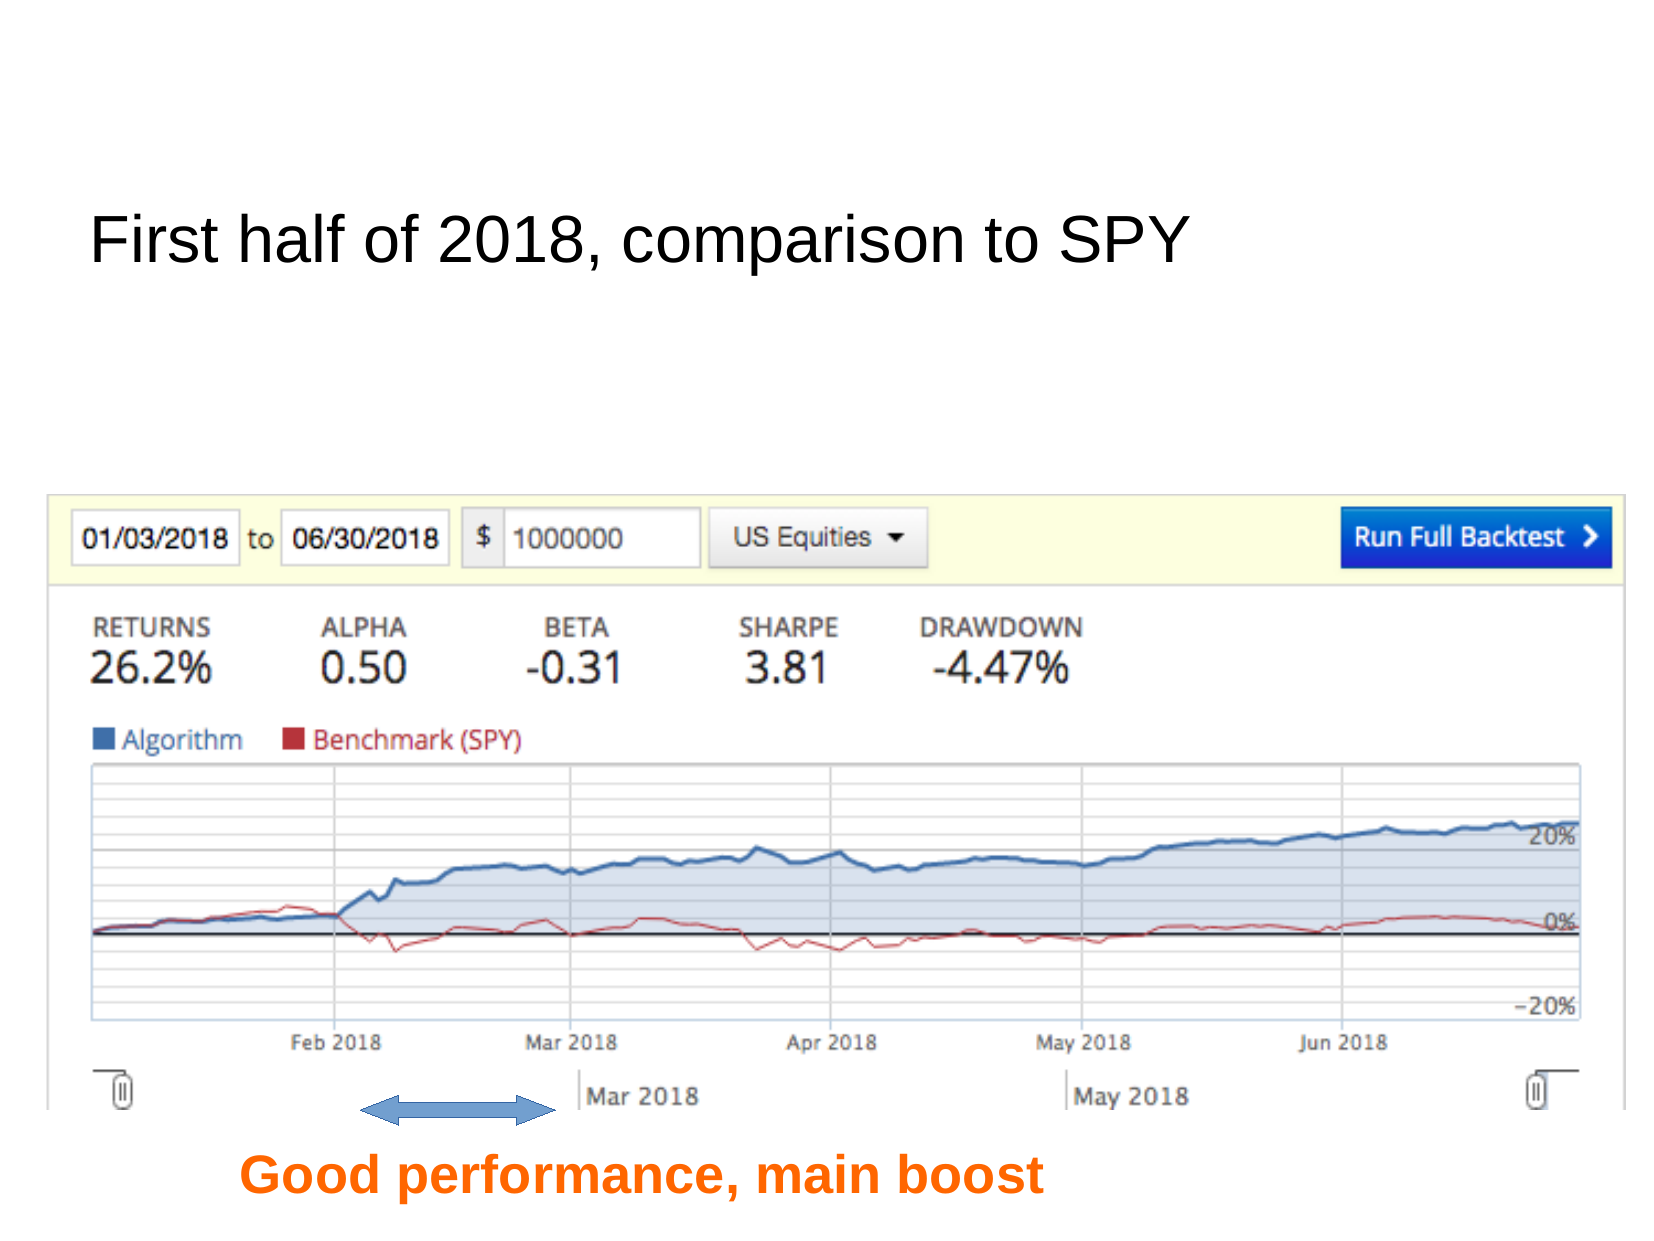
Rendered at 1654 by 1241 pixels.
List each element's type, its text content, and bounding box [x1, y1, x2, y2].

text_box [360, 1095, 556, 1126]
text_box Good performance, main boost [225, 1137, 1141, 1213]
text_box First half of 2018, comparison to SPY [75, 195, 1471, 433]
picture [45, 494, 1626, 1111]
